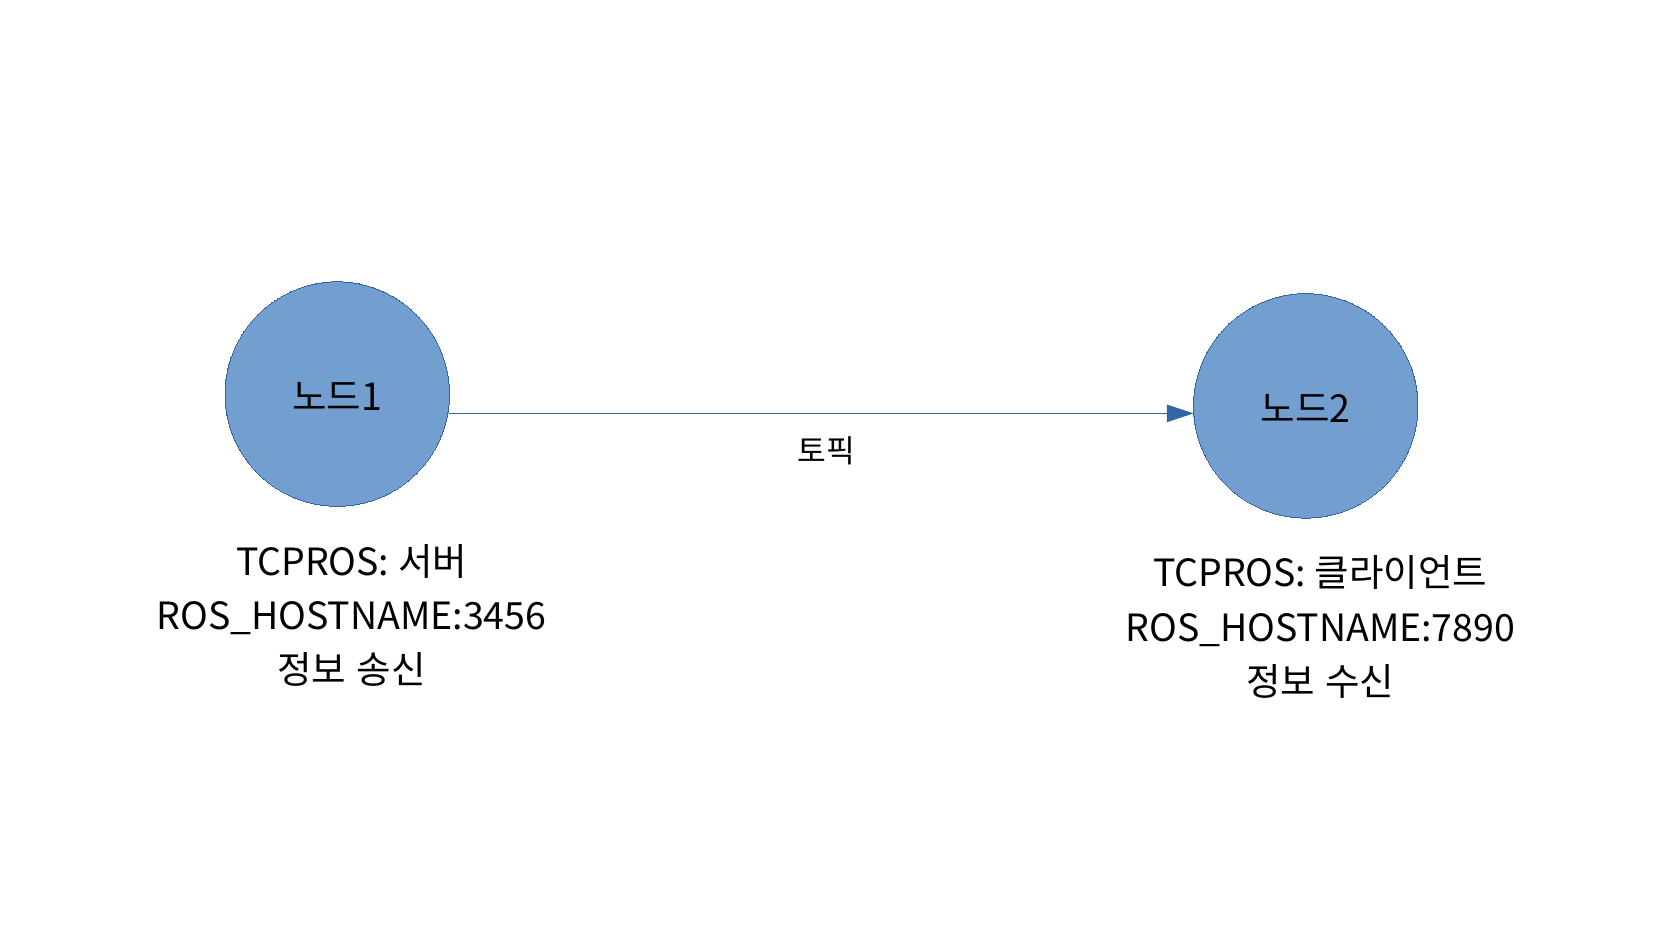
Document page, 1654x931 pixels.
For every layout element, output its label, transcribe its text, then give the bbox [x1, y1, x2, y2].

text_box 노드1 [225, 281, 450, 507]
text_box TCPROS: 서버 ROS_HOSTNAME:3456 정보 송신 [245, 583, 458, 643]
text_box 토픽 [720, 419, 934, 479]
text_box TCPROS: 클라이언트 ROS_HOSTNAME:7890 정보 수신 [1213, 595, 1427, 655]
text_box 노드2 [1193, 293, 1418, 519]
